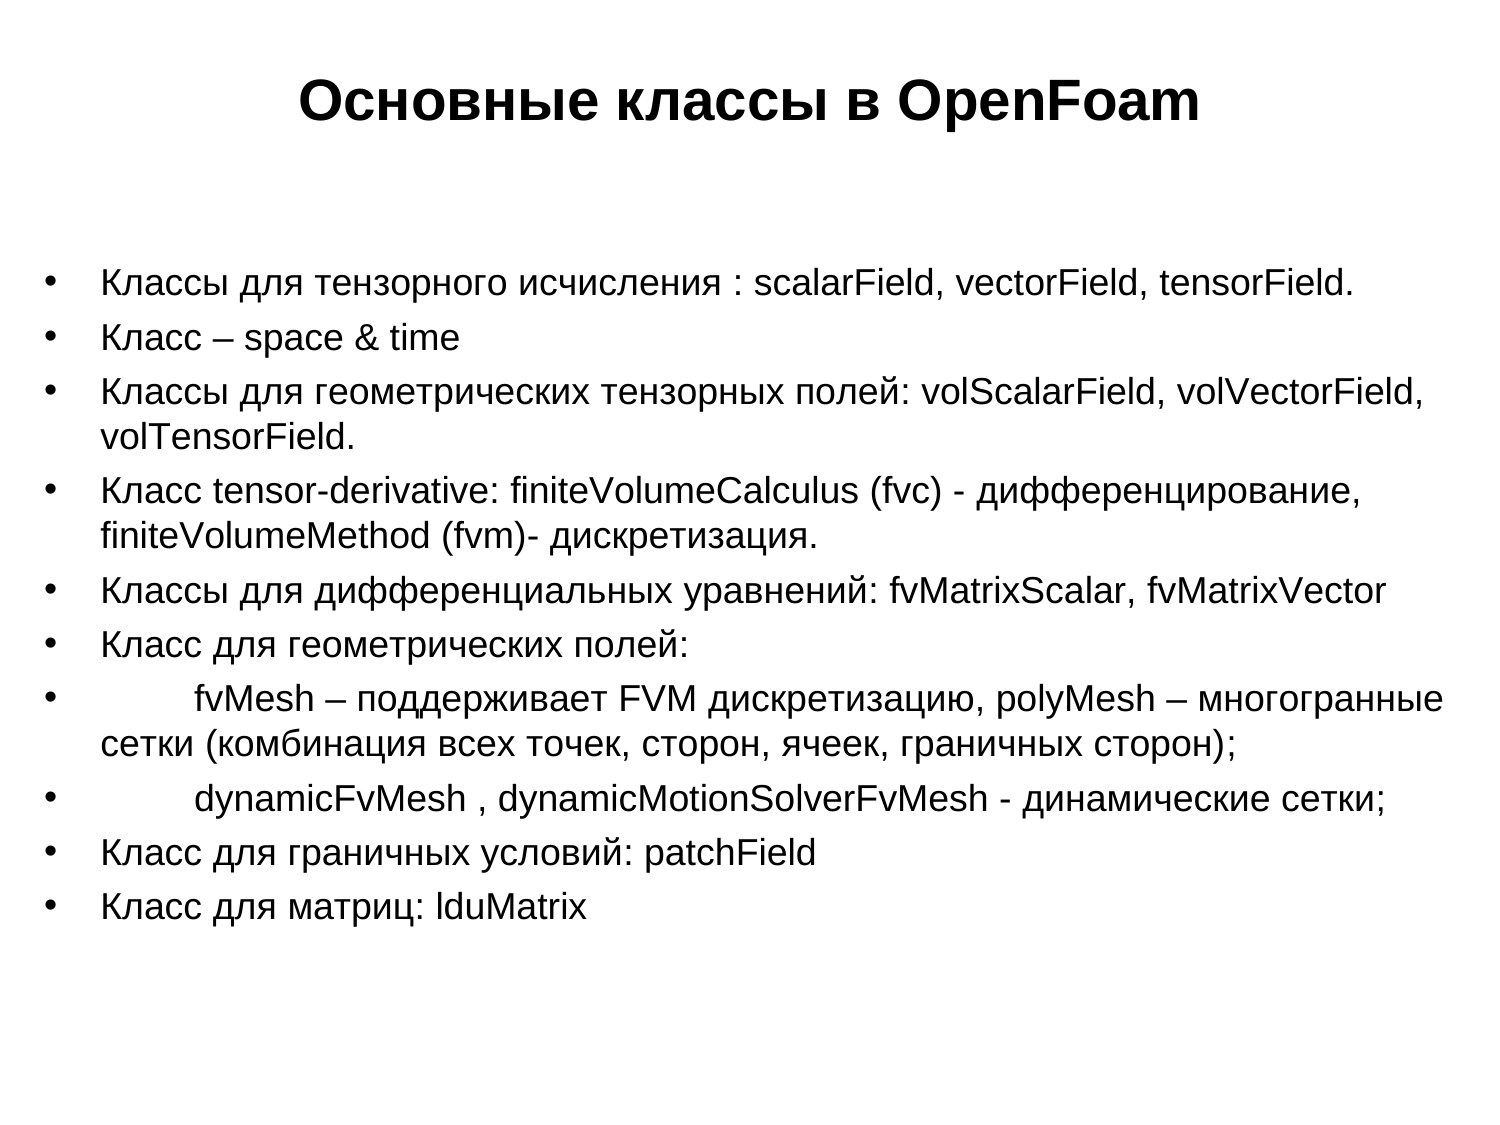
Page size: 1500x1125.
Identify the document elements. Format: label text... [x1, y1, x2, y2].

list Классы для тензорного исчисления : scalarField, vectorField, tensorField. Класс – space & time Классы для геометрических тензорных полей: volScalarField, volVectorField, volTensorField. Класс tensor-derivative: finiteVolumeCalculus (fvc) - дифференцирование, finiteVolumeMethod (fvm)- дискретизация. Классы для дифференциальных уравнений: fvMatrixScalar, fvMatrixVector Класс для геометрических полей: fvMesh – поддерживает FVM дискретизацию, polyMesh – многогранные сетки (комбинация всех точек, сторон, ячеек, граничных сторон); dynamicFvMesh , dynamicMotionSolverFvMesh - динамические сетки; Класс для граничных условий: patchField Класс для матриц: lduMatrix [29, 196, 1471, 1095]
title Основные классы в OpenFoam [75, 45, 1426, 149]
